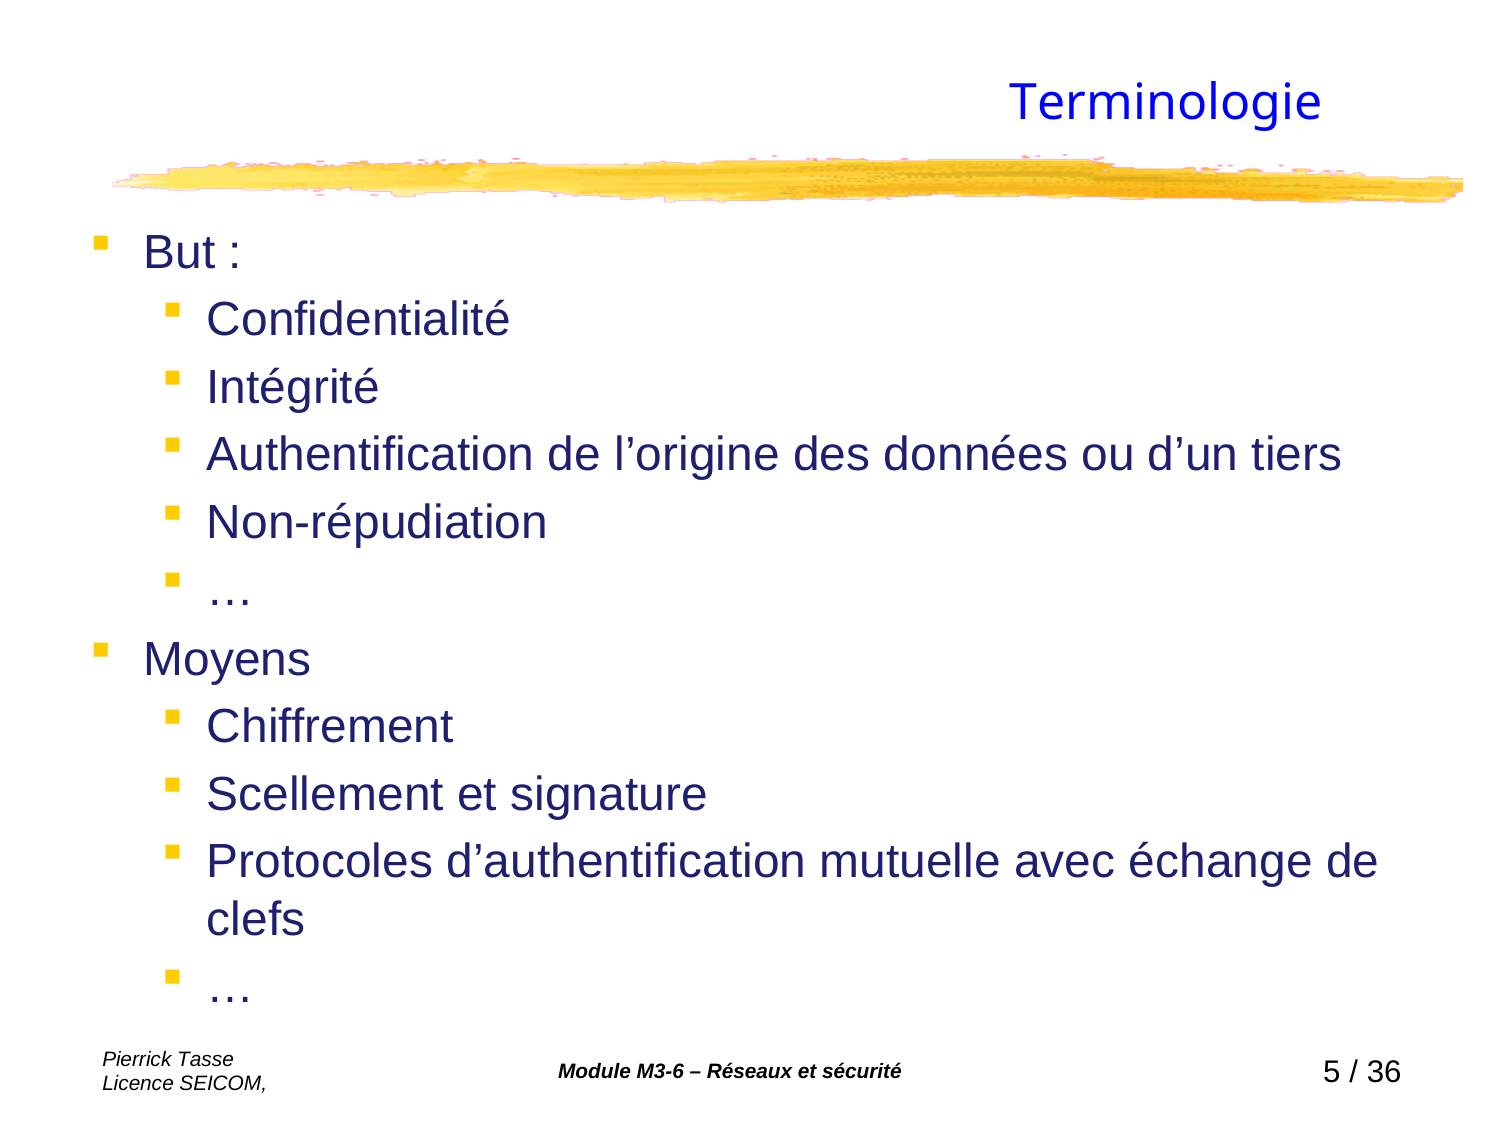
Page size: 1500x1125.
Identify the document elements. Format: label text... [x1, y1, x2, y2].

list But : Confidentialité Intégrité Authentification de l’origine des données ou d’un tiers Non-répudiation … Moyens Chiffrement Scellement et signature Protocoles d’authentification mutuelle avec échange de clefs … [74, 212, 1418, 1028]
picture [112, 149, 1463, 213]
title Terminologie [62, 37, 1338, 138]
